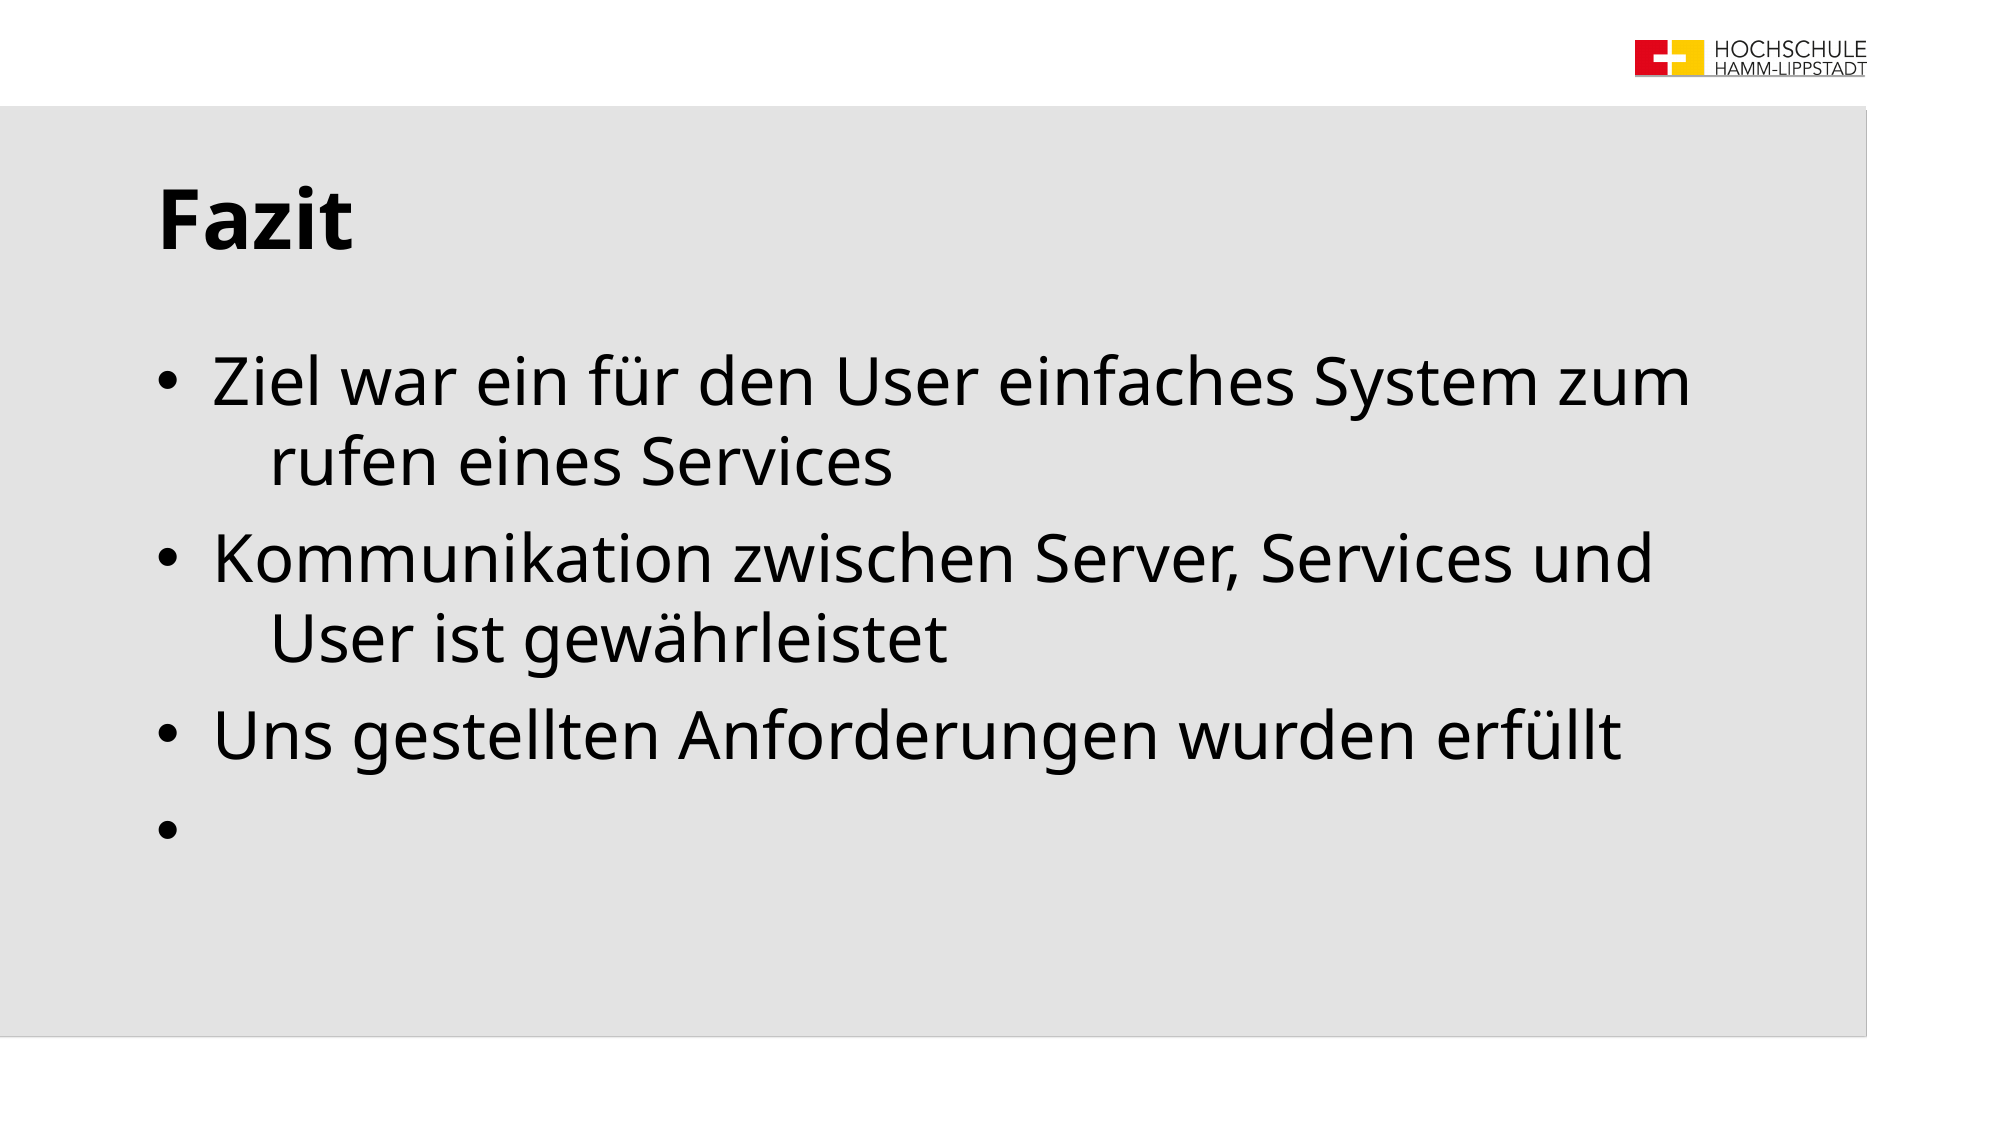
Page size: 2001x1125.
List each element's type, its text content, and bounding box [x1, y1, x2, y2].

list Ziel war ein für den User einfaches System zum rufen eines Services Kommunikation zwischen Server, Services und User ist gewährleistet Uns gestellten Anforderungen wurden erfüllt [141, 331, 1821, 1005]
title Fazit [141, 122, 1821, 310]
